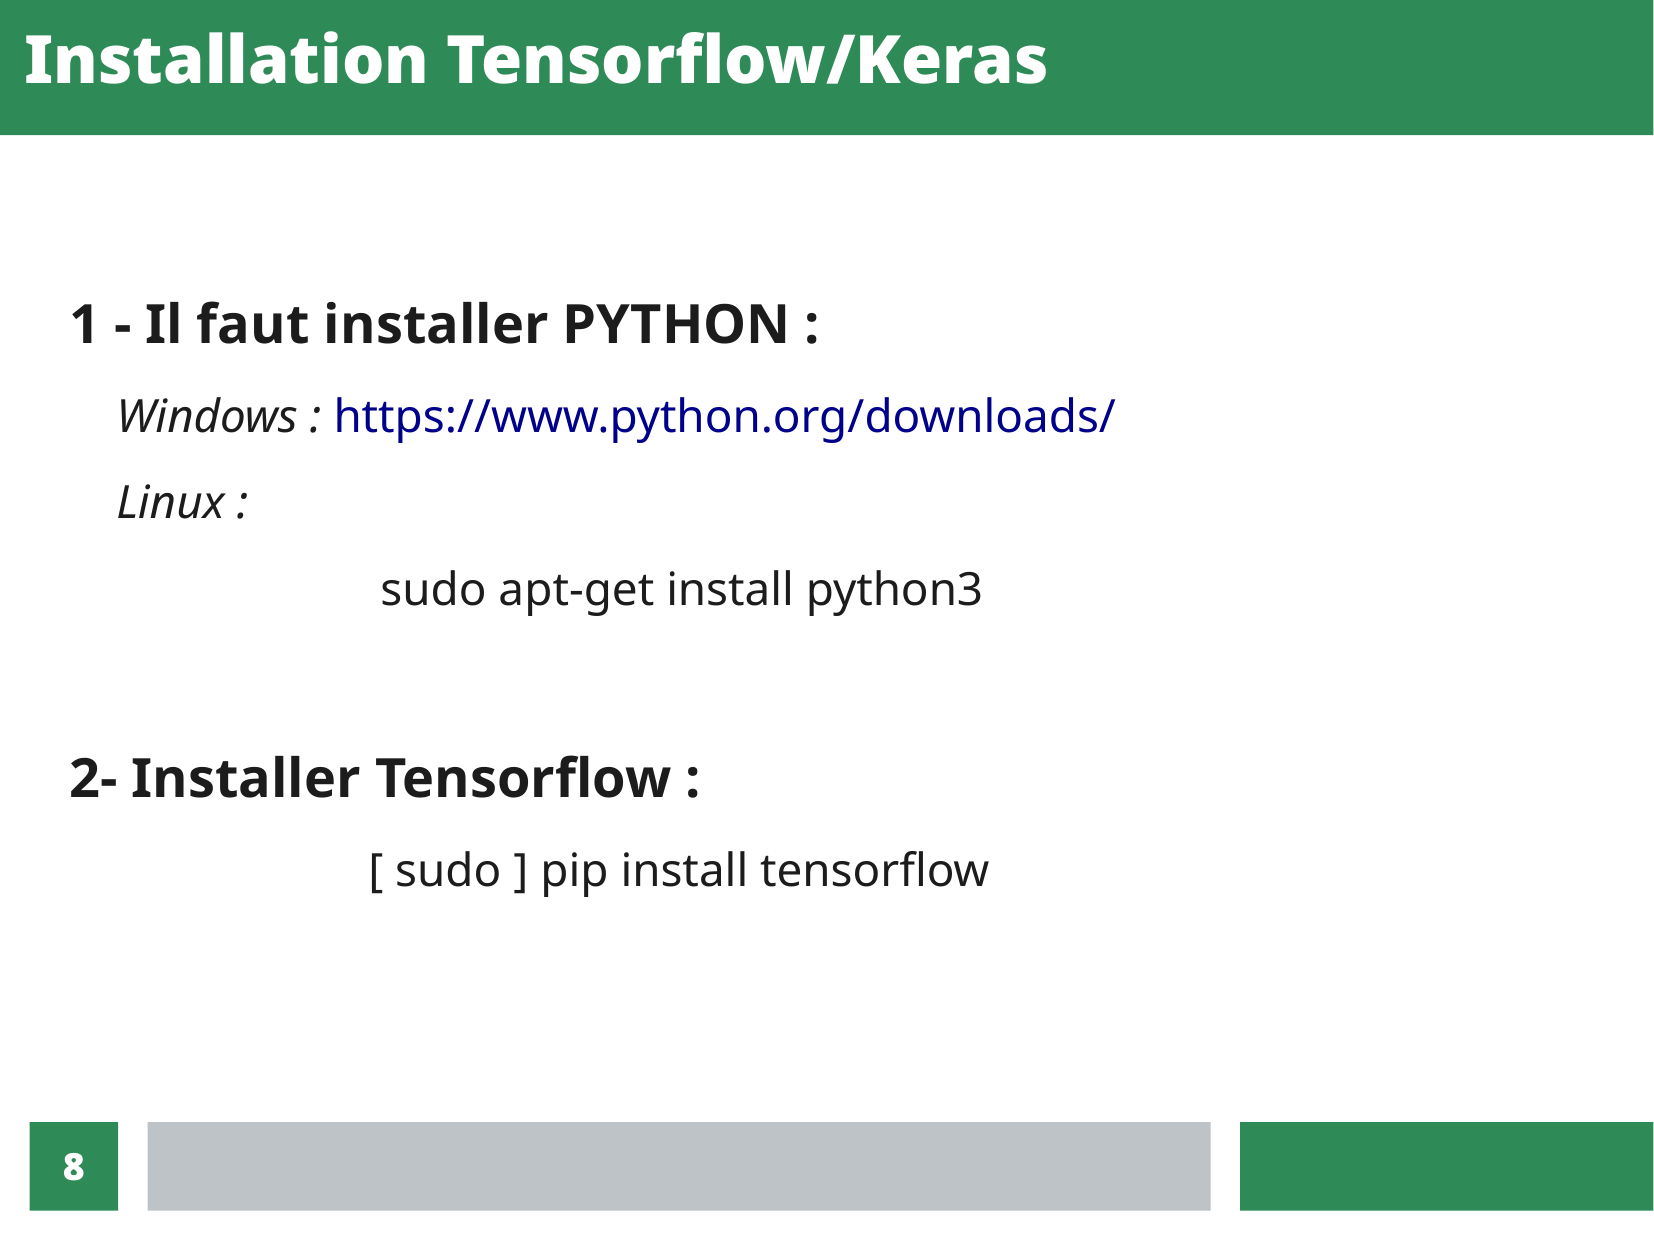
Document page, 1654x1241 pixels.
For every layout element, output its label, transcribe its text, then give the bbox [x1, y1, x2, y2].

title Installation Tensorflow/Keras [24, 0, 1561, 103]
list 1 - Il faut installer PYTHON : Windows : https://www.python.org/downloads/ Linux : sudo apt-get install python3 2- Installer Tensorflow : [ sudo ] pip install tensorflow [69, 252, 1576, 1021]
